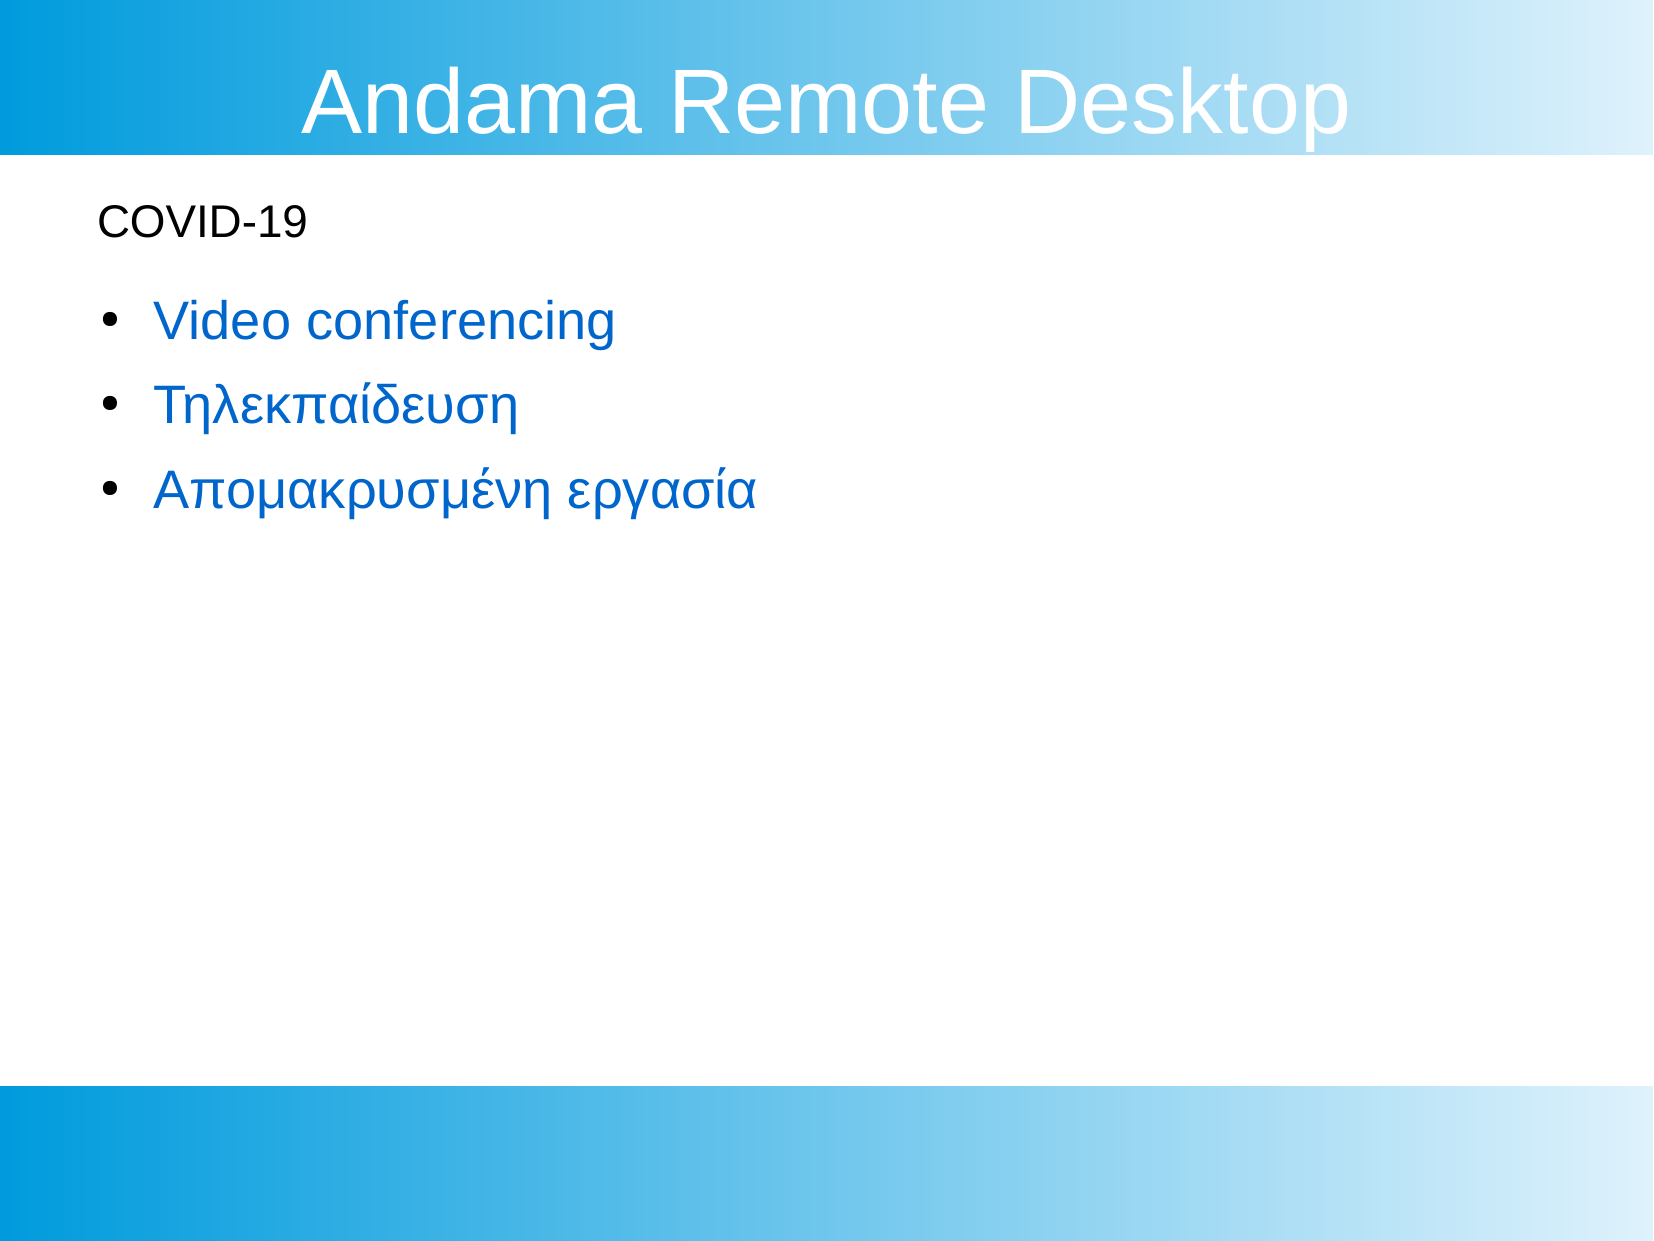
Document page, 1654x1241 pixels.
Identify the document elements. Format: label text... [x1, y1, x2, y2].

text_box COVID-19 [82, 188, 488, 255]
title Andama Remote Desktop [82, 49, 1571, 155]
list Video conferencing Τηλεκπαίδευση Απομακρυσμένη εργασία [82, 290, 1571, 1010]
